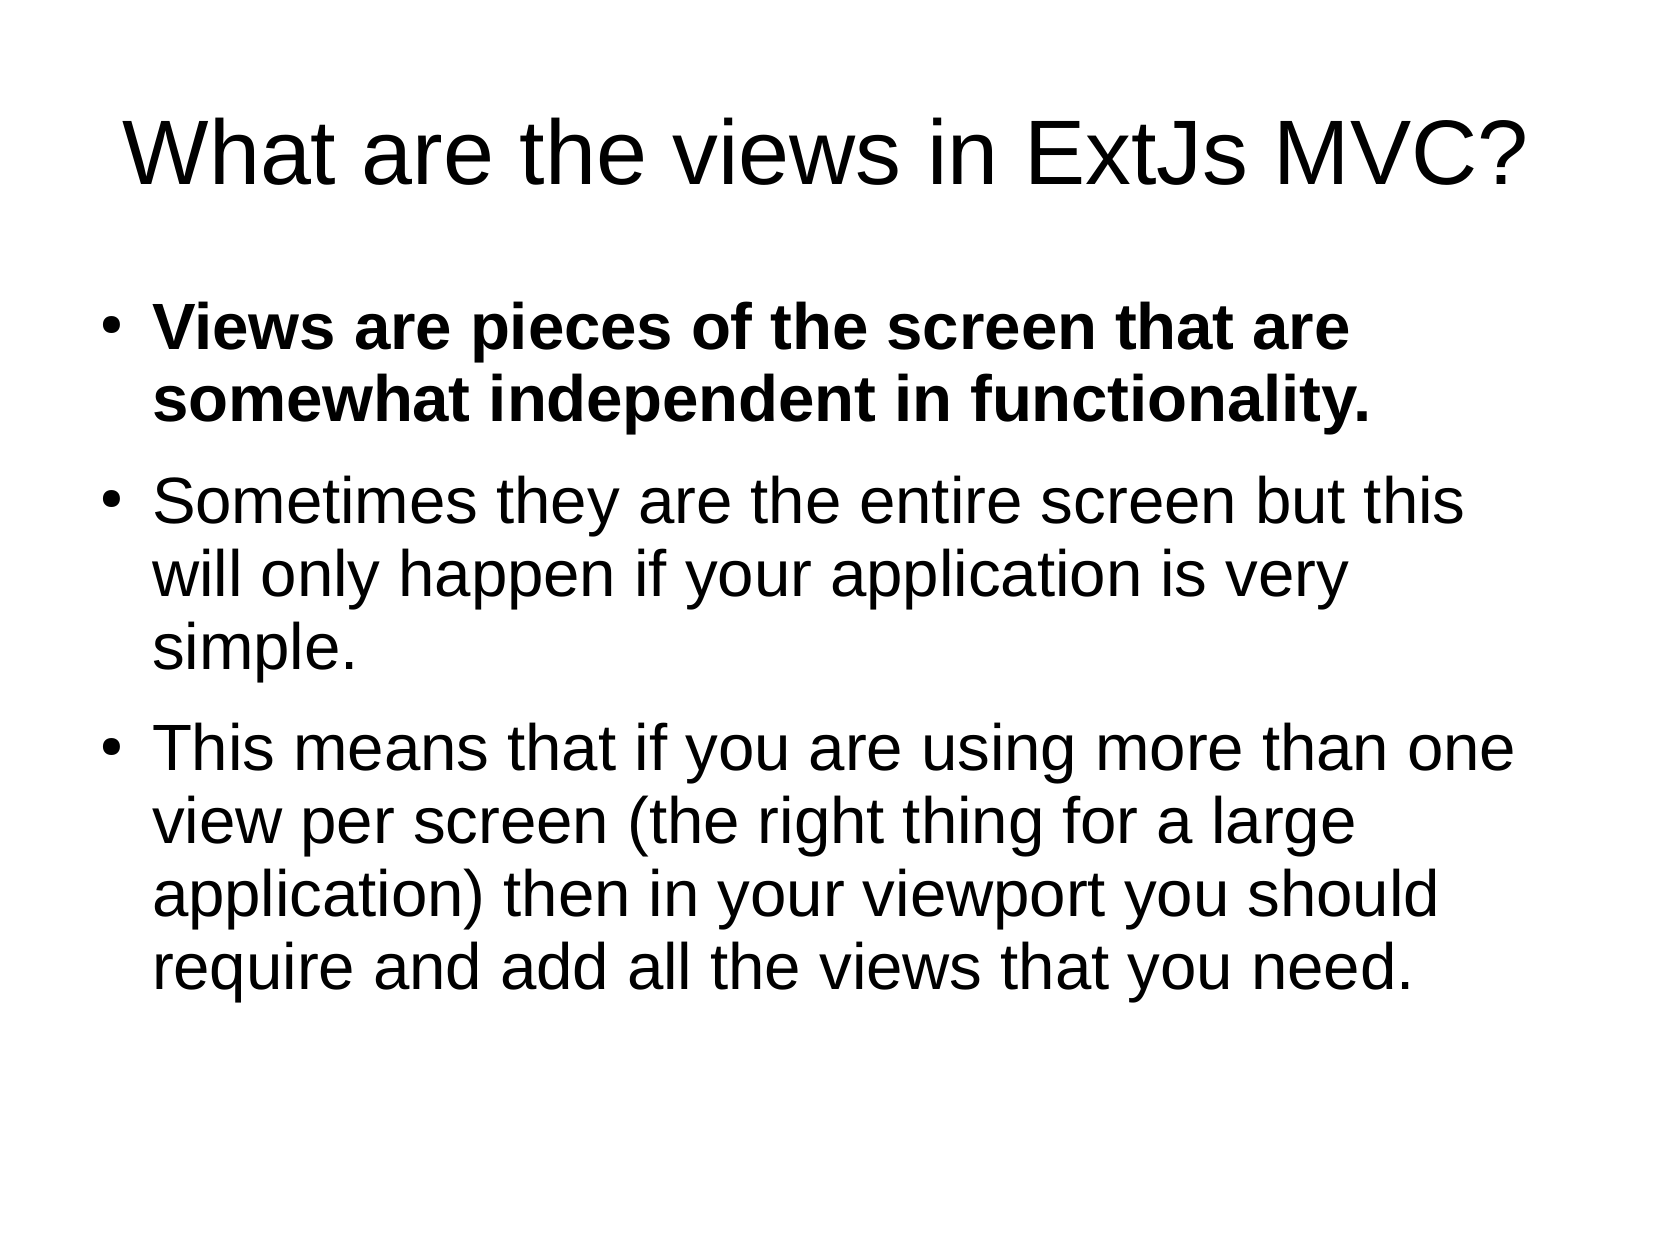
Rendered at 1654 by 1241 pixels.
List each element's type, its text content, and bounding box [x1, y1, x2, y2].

list Views are pieces of the screen that are somewhat independent in functionality. Sometimes they are the entire screen but this will only happen if your application is very simple. This means that if you are using more than one view per screen (the right thing for a large application) then in your viewport you should require and add all the views that you need. [82, 290, 1538, 1010]
title What are the views in ExtJs MVC? [82, 49, 1571, 257]
